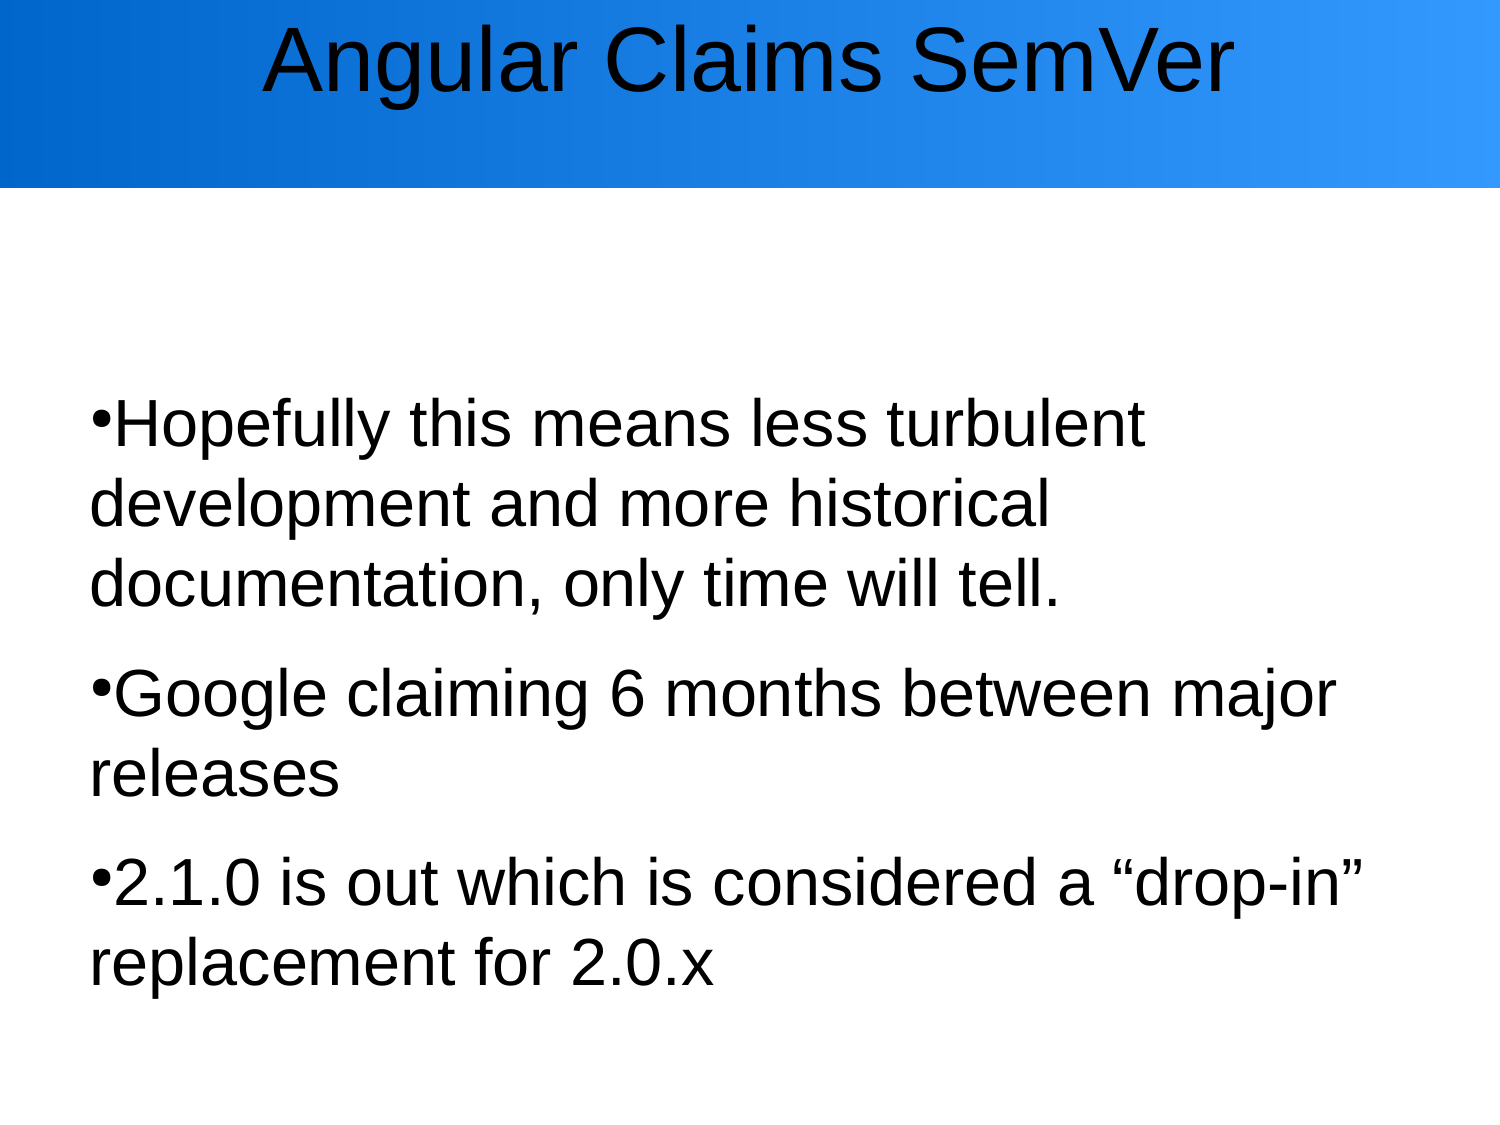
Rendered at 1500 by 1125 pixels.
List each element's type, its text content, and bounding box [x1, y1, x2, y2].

title Angular Claims SemVer [0, 0, 1500, 188]
list Hopefully this means less turbulent development and more historical documentation, only time will tell. Google claiming 6 months between major releases 2.1.0 is out which is considered a “drop-in” replacement for 2.0.x [75, 263, 1425, 1021]
